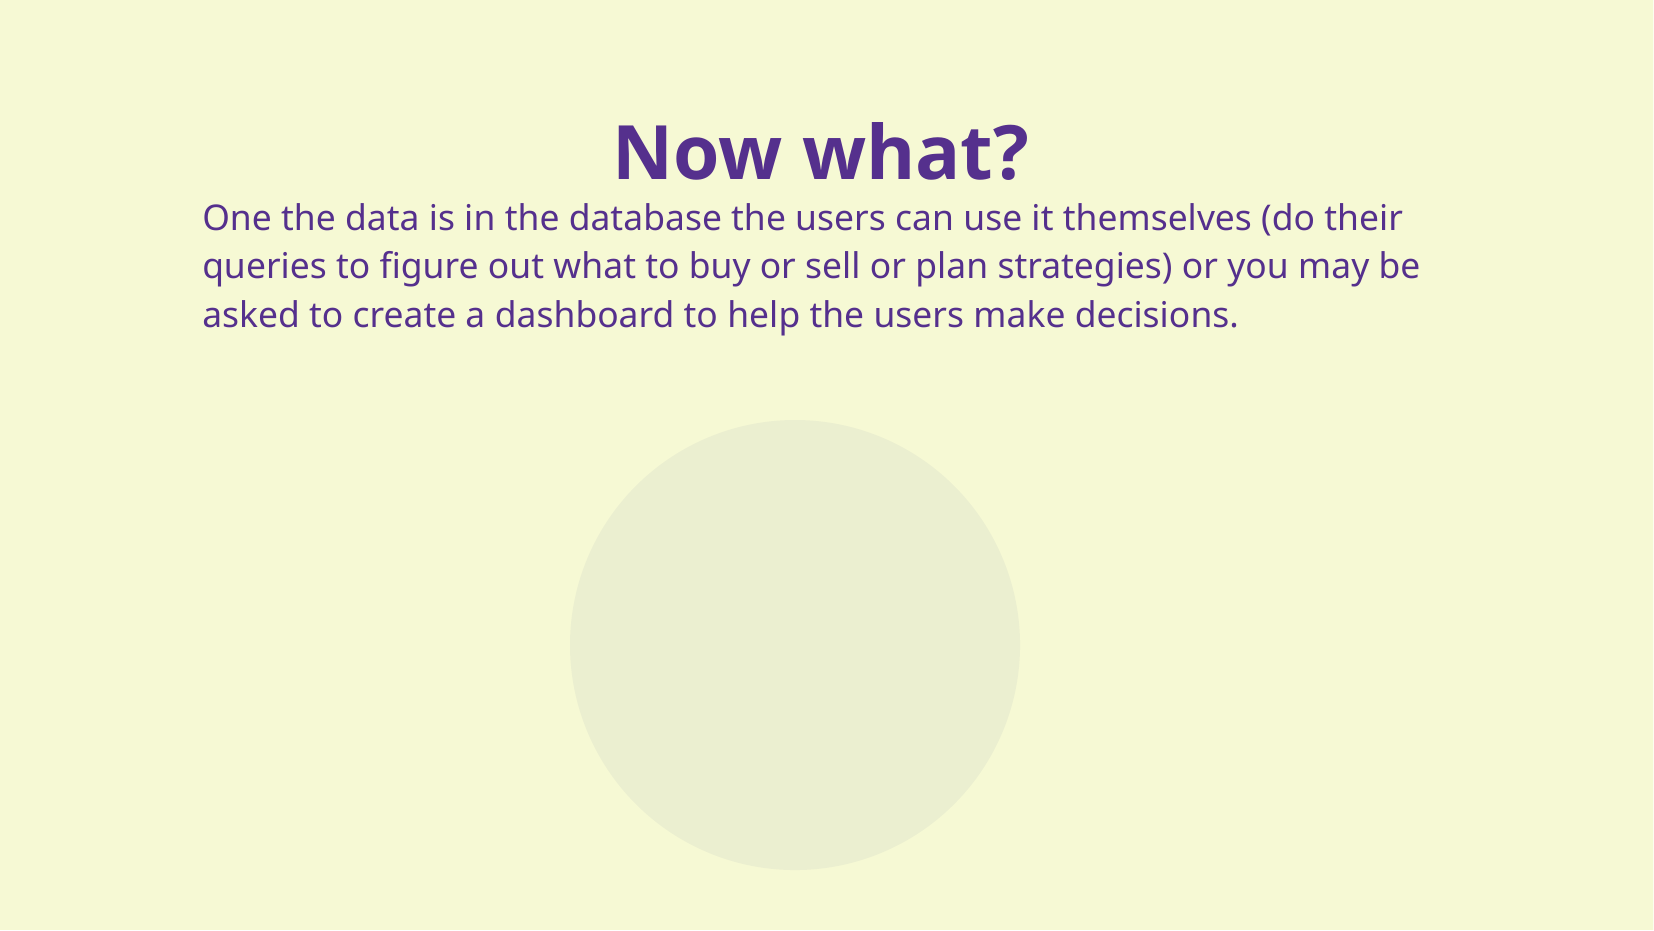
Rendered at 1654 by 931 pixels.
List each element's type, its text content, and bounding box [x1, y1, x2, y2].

title Now what? [76, 98, 1565, 202]
text_box One the data is in the database the users can use it themselves (do their queries to figure out what to buy or sell or plan strategies) or you may be asked to create a dashboard to help the users make decisions. [187, 202, 1463, 931]
